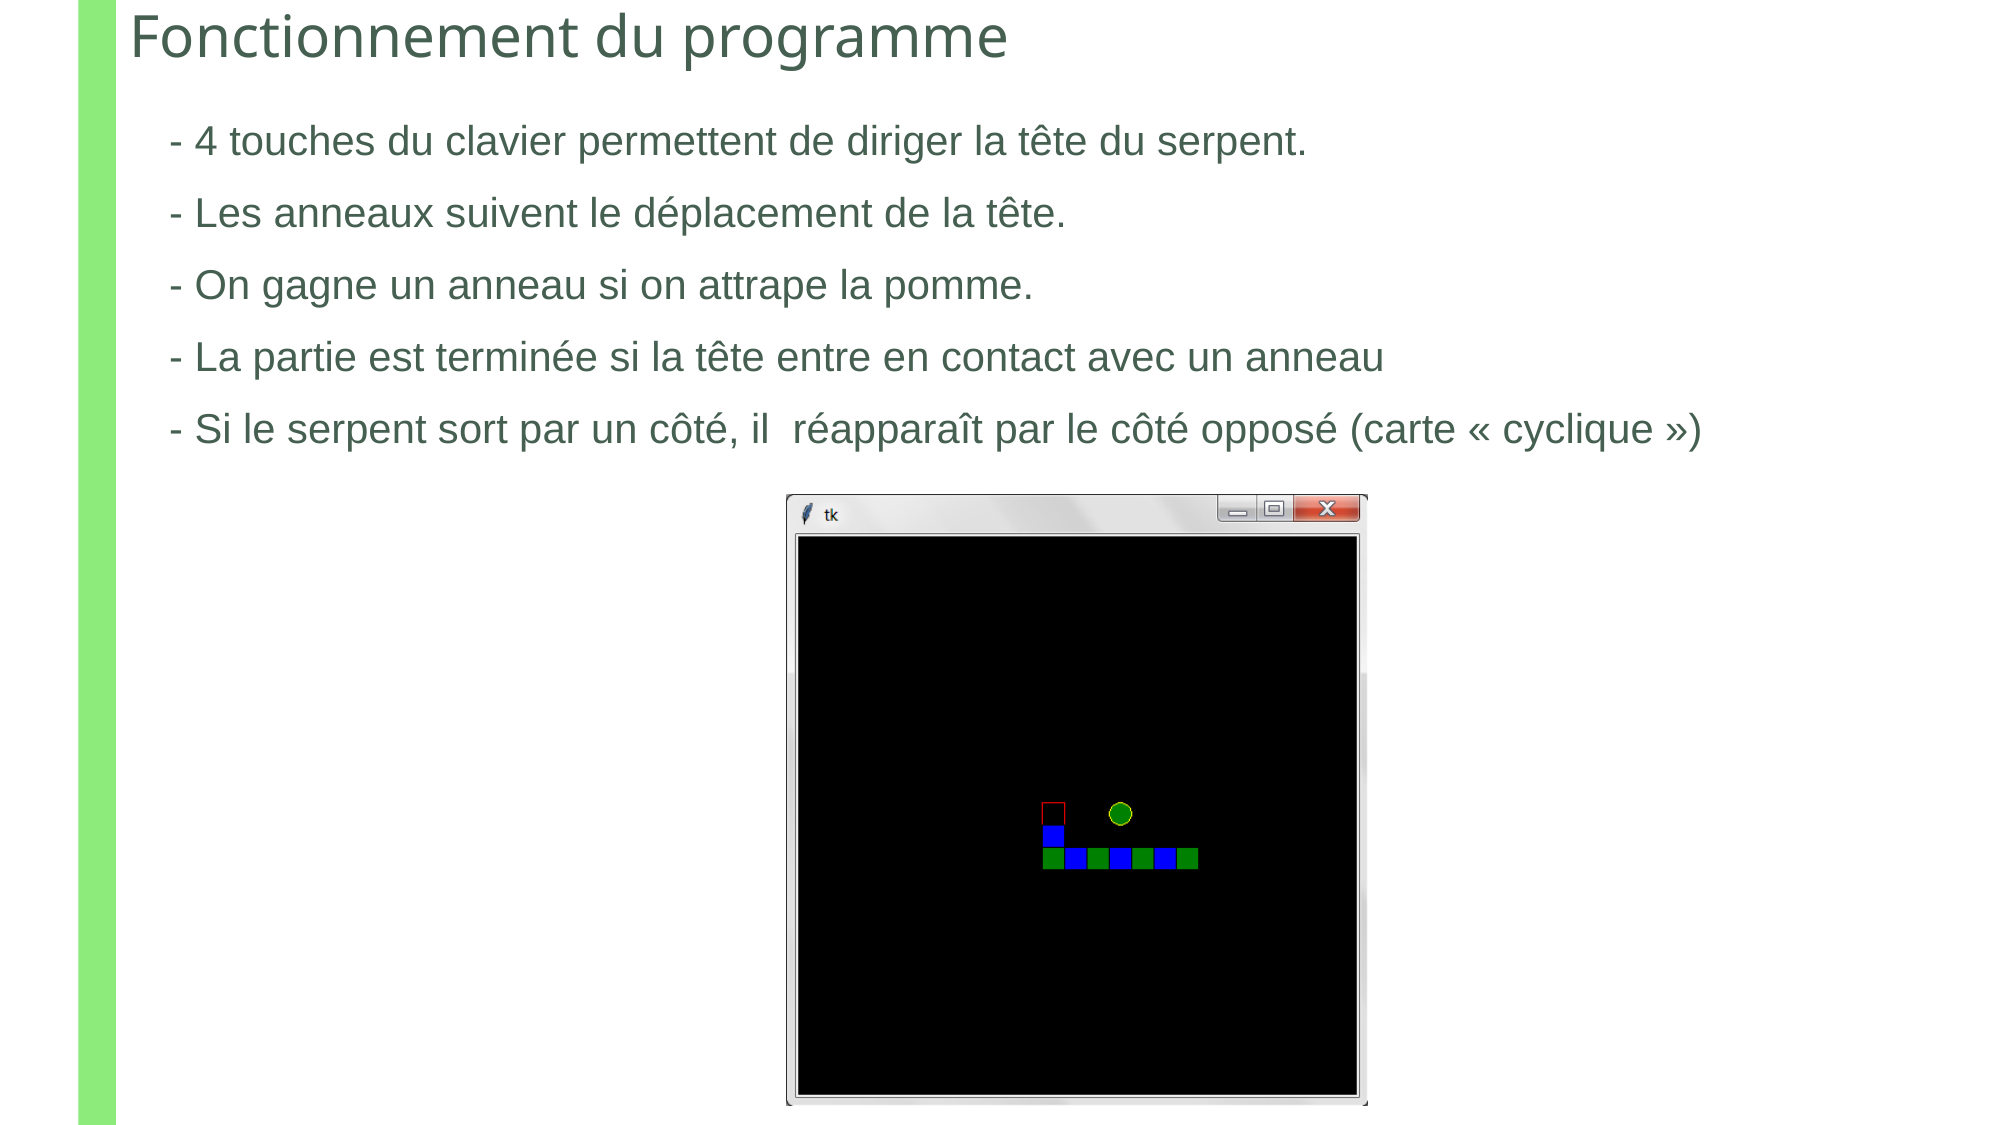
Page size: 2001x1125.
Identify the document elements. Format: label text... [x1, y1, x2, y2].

list - 4 touches du clavier permettent de diriger la tête du serpent. - Les anneaux suivent le déplacement de la tête. - On gagne un anneau si on attrape la pomme. - La partie est terminée si la tête entre en contact avec un anneau - Si le serpent sort par un côté, il réapparaît par le côté opposé (carte « cyclique ») [154, 110, 2000, 1125]
picture [786, 494, 1368, 1106]
title Fonctionnement du programme [114, 0, 2000, 107]
